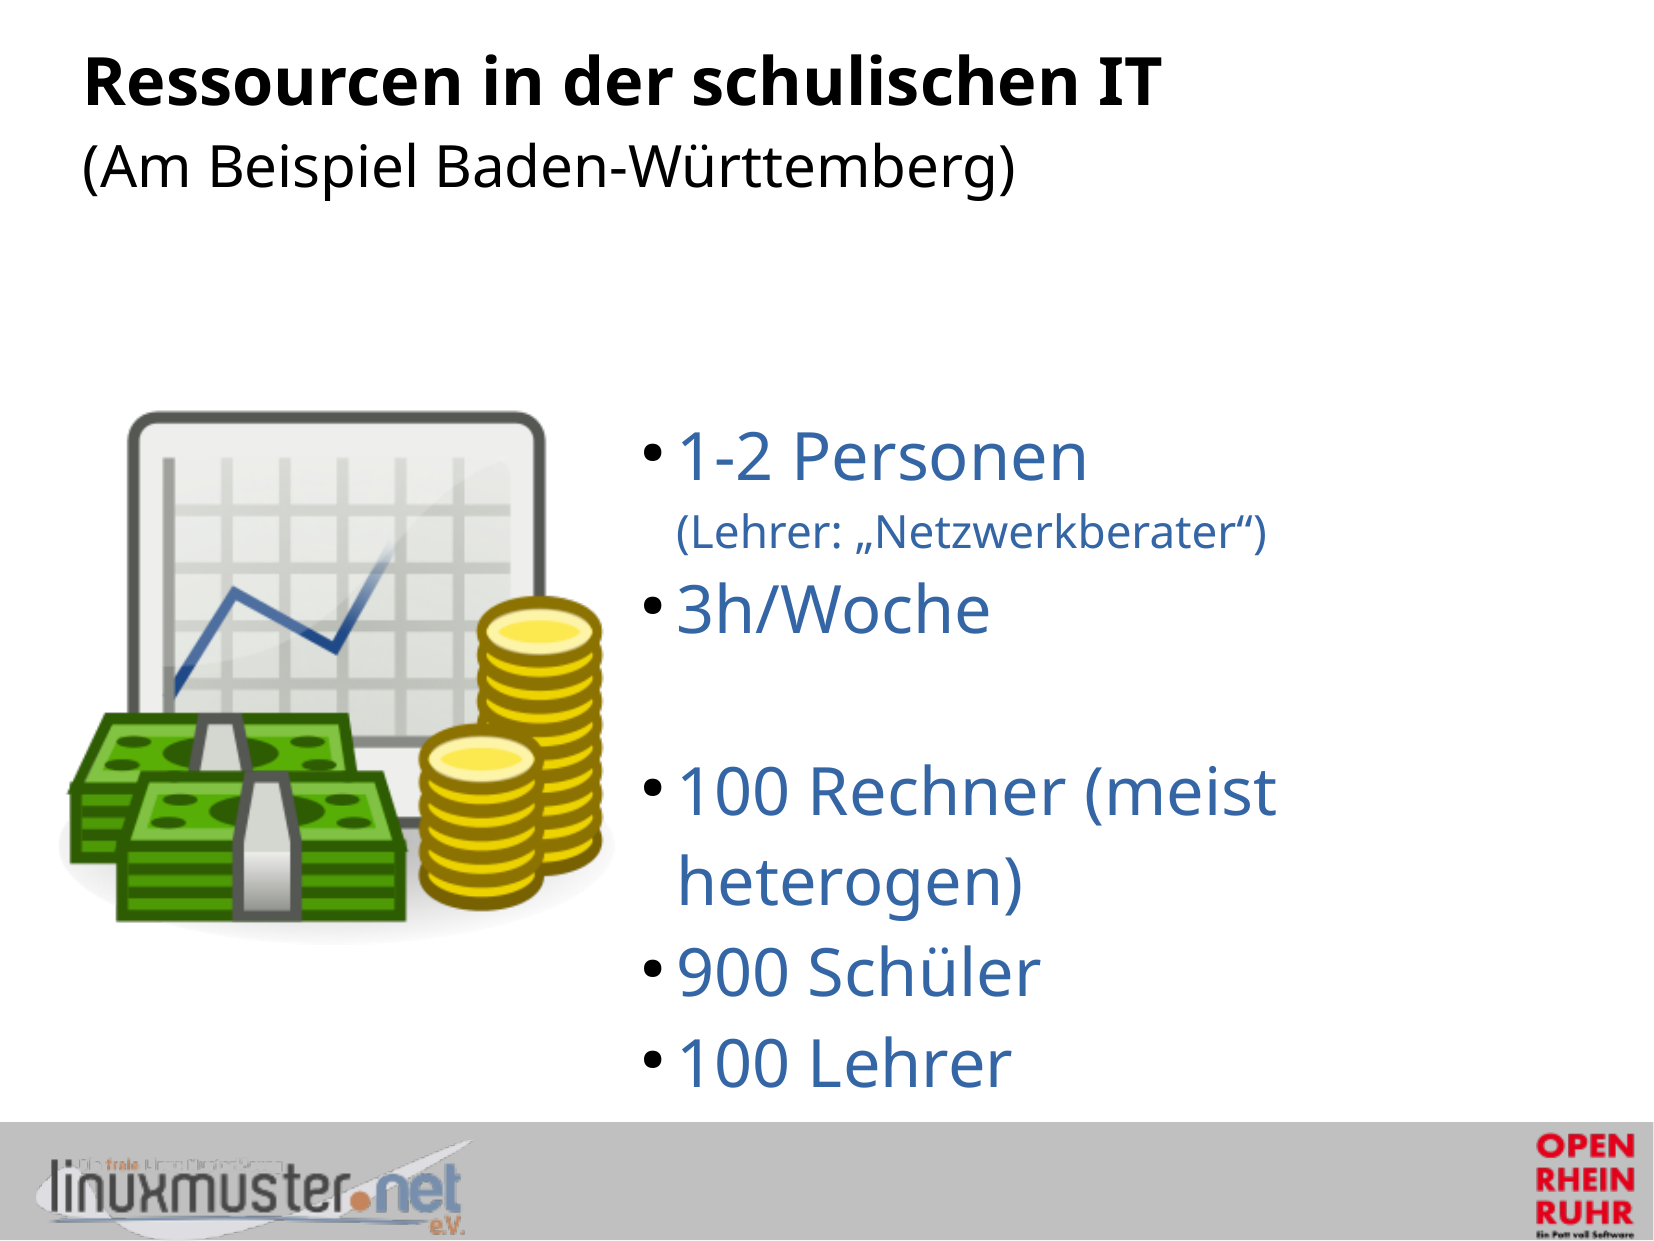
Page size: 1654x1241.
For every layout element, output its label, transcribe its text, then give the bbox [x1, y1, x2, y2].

text_box 1-2 Personen (Lehrer: „Netzwerkberater“) 3h/Woche 100 Rechner (meist heterogen) 900 Schüler 100 Lehrer [625, 401, 1630, 918]
title Ressourcen in der schulischen IT (Am Beispiel Baden-Württemberg) [82, 48, 1571, 190]
picture [1535, 1131, 1636, 1241]
picture [36, 1140, 473, 1241]
picture [59, 389, 615, 945]
